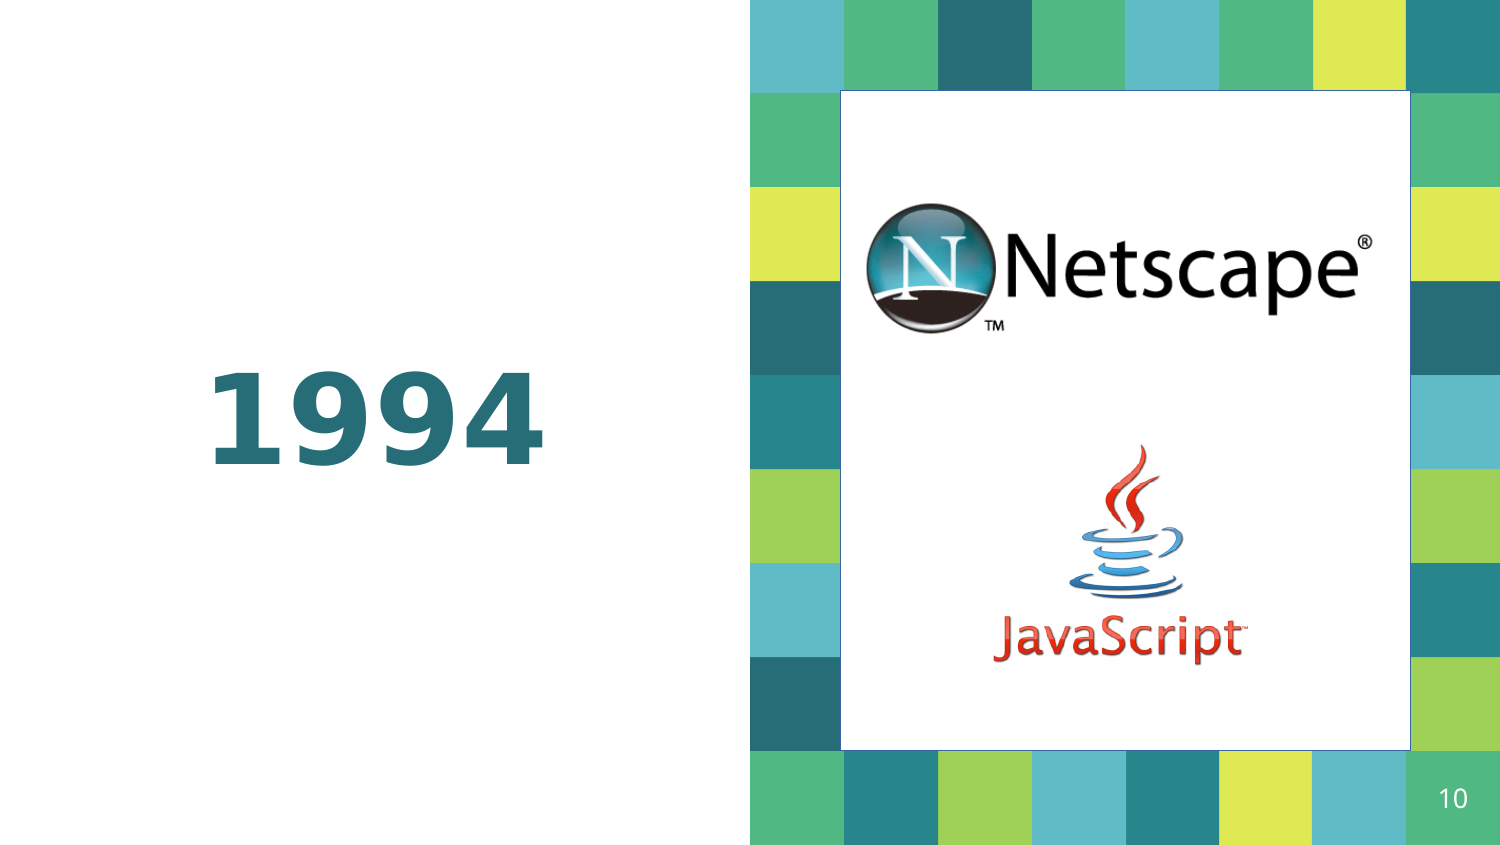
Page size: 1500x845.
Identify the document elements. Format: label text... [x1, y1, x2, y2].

picture [990, 444, 1261, 667]
title 1994 [0, 314, 751, 505]
picture [855, 194, 1381, 342]
text_box [840, 90, 1411, 751]
text_box 10 [1405, 750, 1500, 845]
